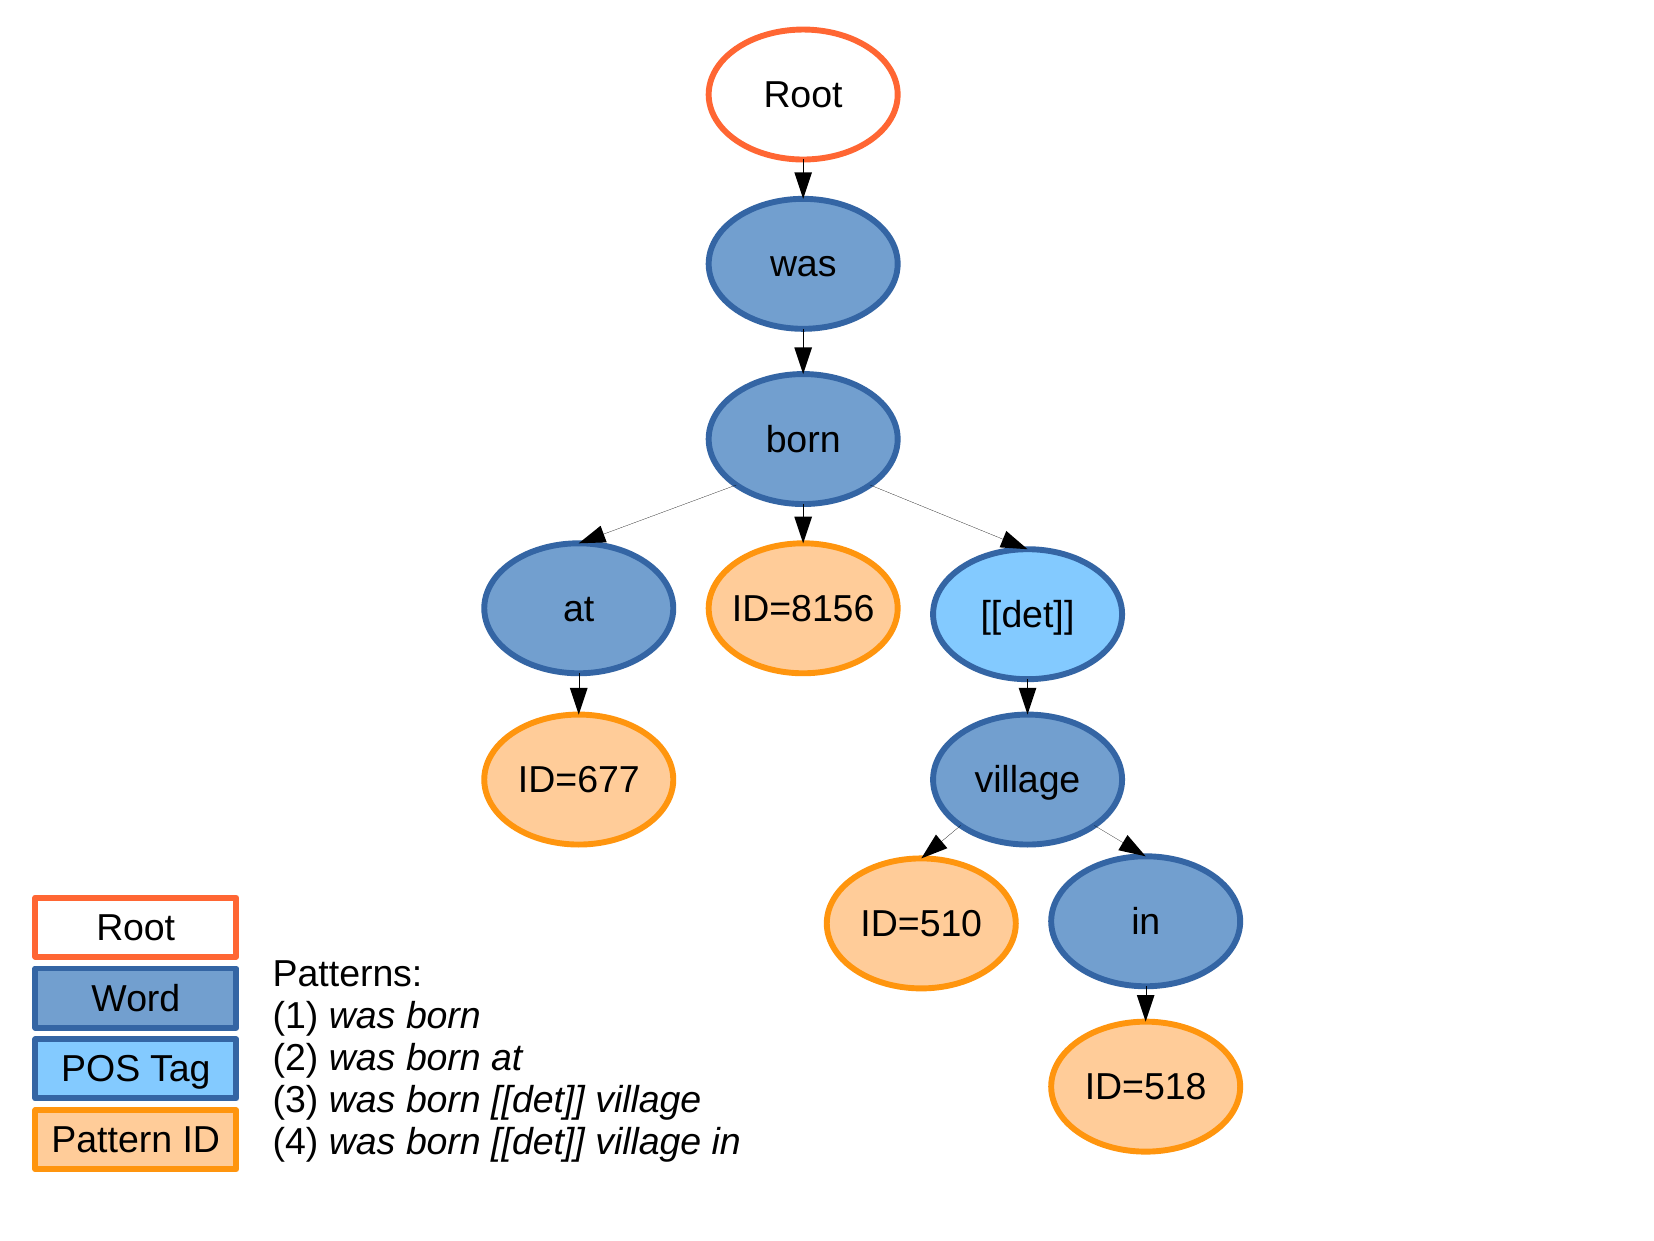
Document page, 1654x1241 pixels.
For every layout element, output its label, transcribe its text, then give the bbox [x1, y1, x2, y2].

text_box Pattern ID [35, 1110, 237, 1170]
text_box [[det]] [933, 549, 1123, 680]
text_box was [708, 198, 898, 329]
text_box village [933, 714, 1123, 845]
text_box Root [35, 897, 237, 957]
text_box ID=518 [1051, 1021, 1241, 1152]
text_box at [484, 543, 674, 674]
text_box ID=510 [826, 858, 1016, 989]
text_box ID=8156 [708, 543, 898, 674]
text_box ID=677 [484, 714, 674, 845]
text_box born [708, 374, 898, 505]
text_box Root [708, 29, 898, 160]
text_box in [1051, 856, 1241, 987]
text_box POS Tag [35, 1039, 237, 1099]
text_box Patterns: (1) was born (2) was born at (3) was born [[det]] village (4) was born [[det]] village in [257, 944, 756, 1170]
text_box Word [35, 968, 237, 1028]
